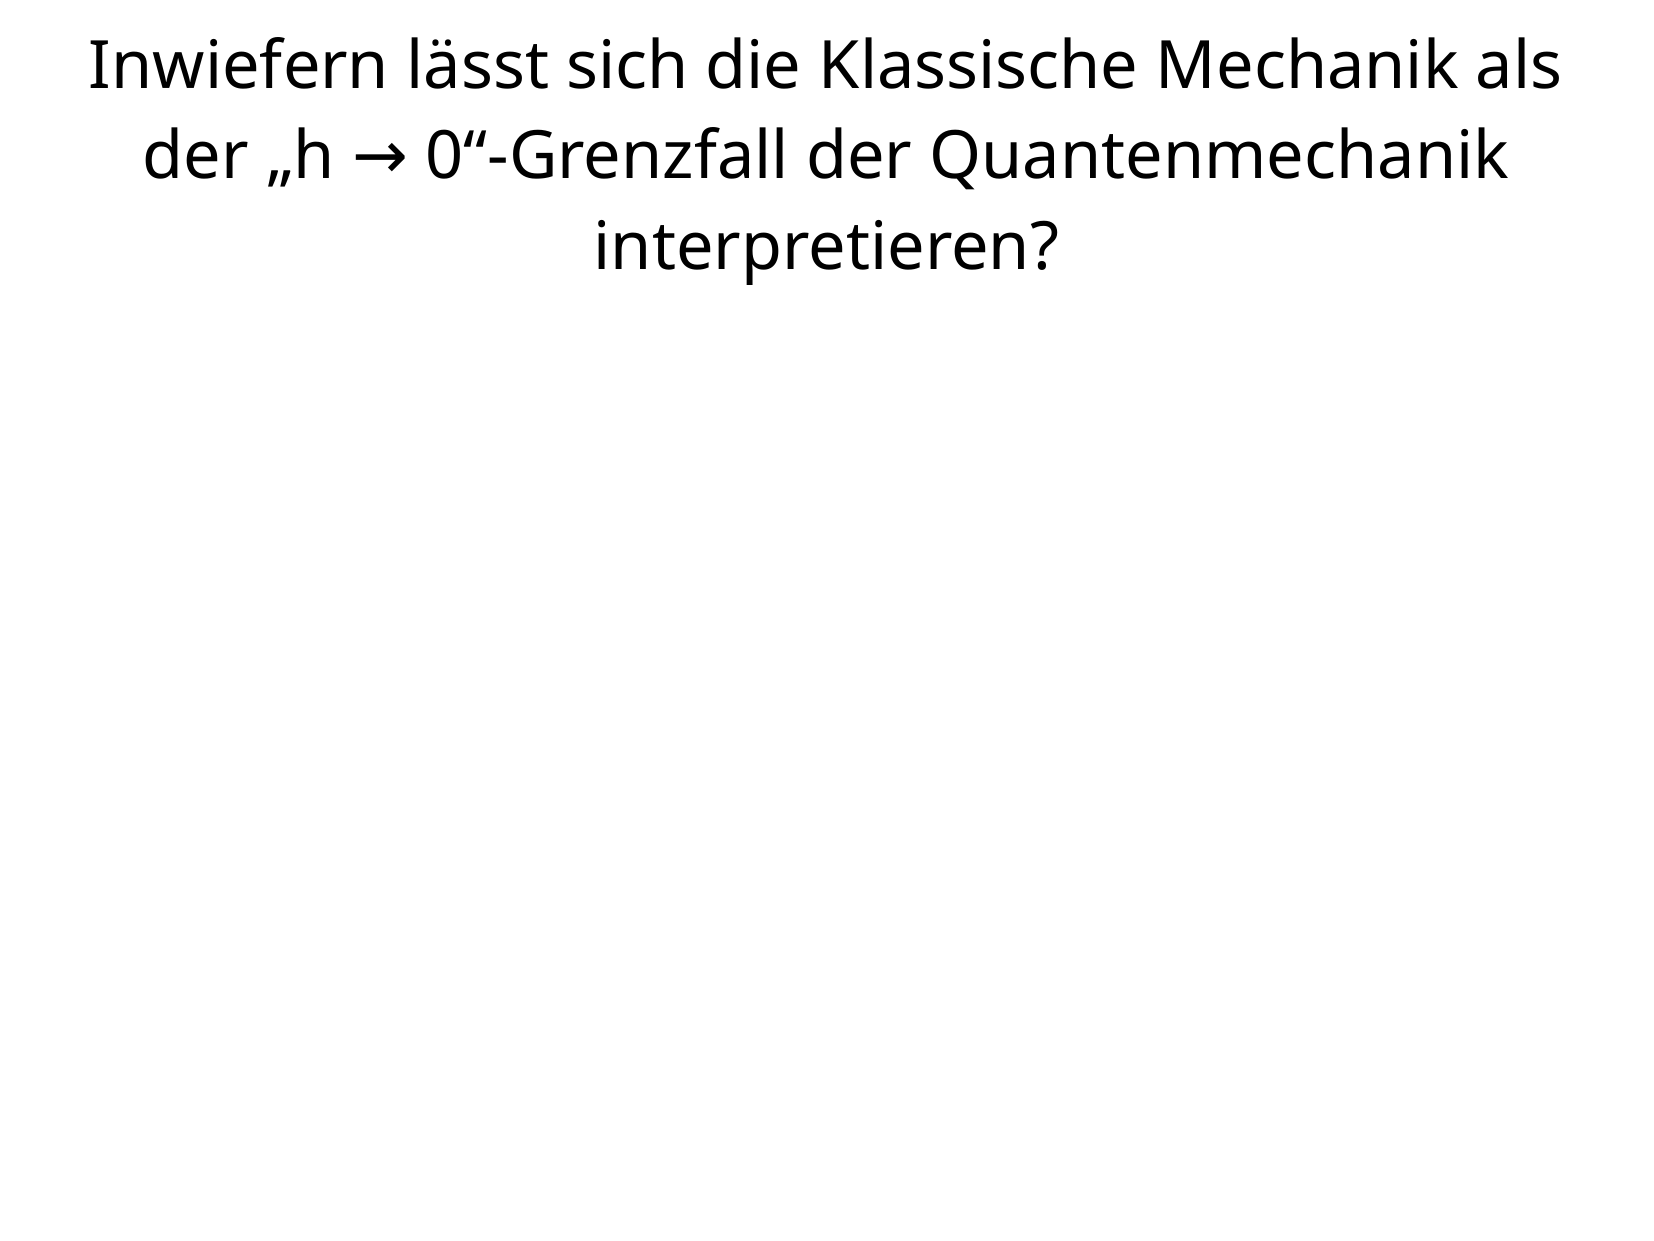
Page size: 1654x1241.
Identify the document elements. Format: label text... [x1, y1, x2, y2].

title Inwiefern lässt sich die Klassische Mechanik als der „h → 0“-Grenzfall der Quantenmechanik interpretieren? [82, 20, 1571, 286]
